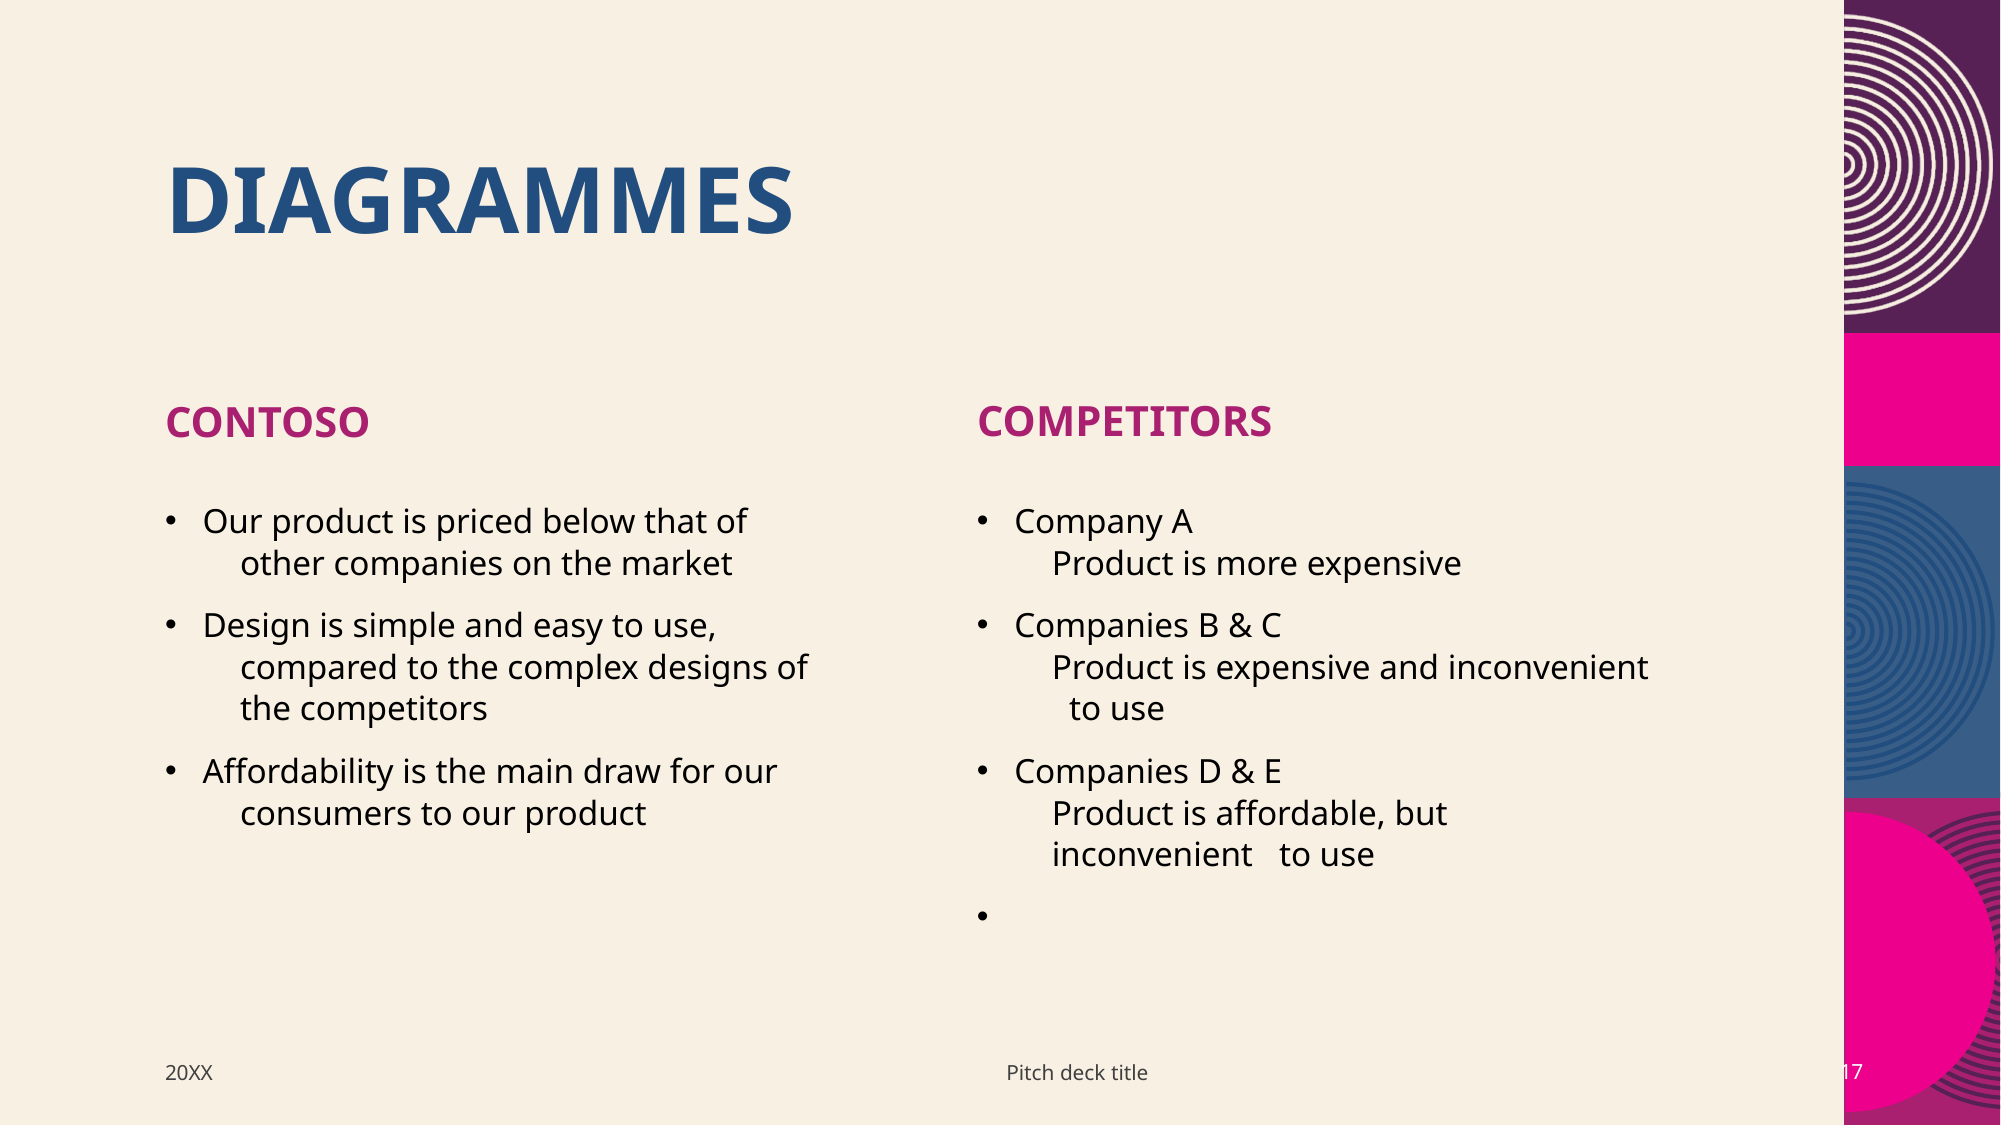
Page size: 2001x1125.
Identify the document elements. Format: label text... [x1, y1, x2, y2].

list CONTOSO [150, 386, 856, 461]
list Company A Product is more expensive Companies B & C Product is expensive and inconvenient to use Companies D & E Product is affordable, but inconvenient to use [961, 490, 1667, 1000]
list Our product is priced below that of other companies on the market Design is simple and easy to use, compared to the complex designs of the competitors Affordability is the main draw for our consumers to our product [150, 490, 856, 1000]
title DIagrammes [150, 146, 1647, 371]
list COMPETITORS [962, 385, 1668, 461]
text_box Pitch deck title [889, 1041, 1265, 1102]
text_box [1824, 1042, 1900, 1103]
text_box 20XX [150, 1042, 331, 1103]
